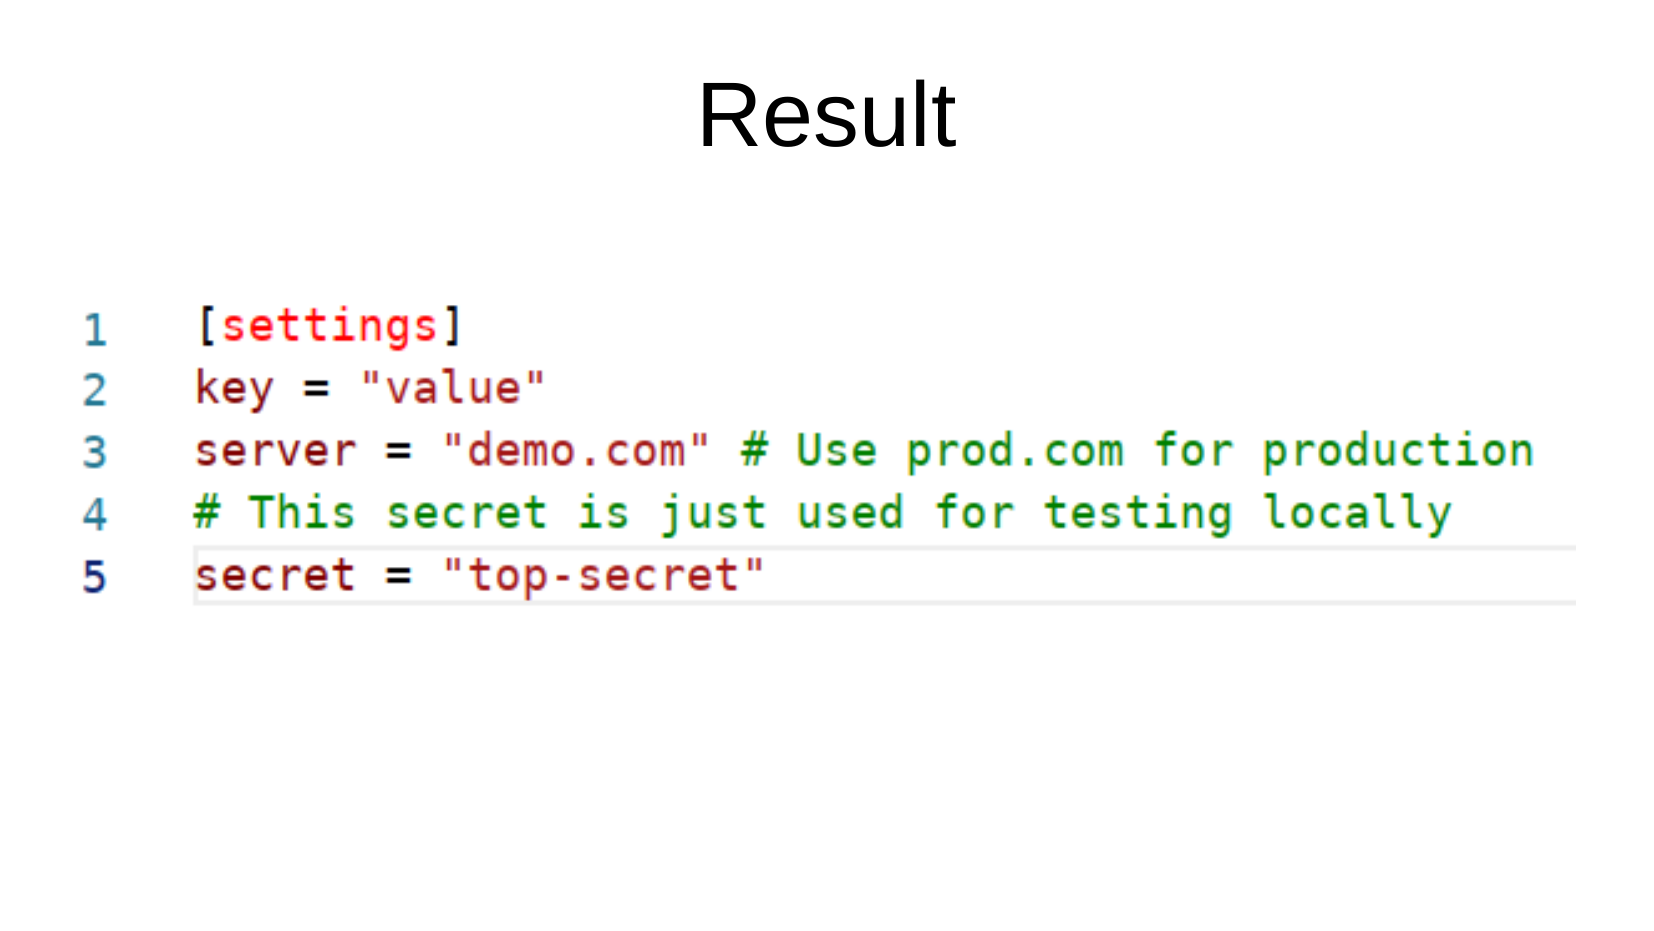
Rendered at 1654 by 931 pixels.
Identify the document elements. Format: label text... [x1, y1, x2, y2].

title Result [82, 37, 1571, 193]
picture [52, 299, 1576, 656]
